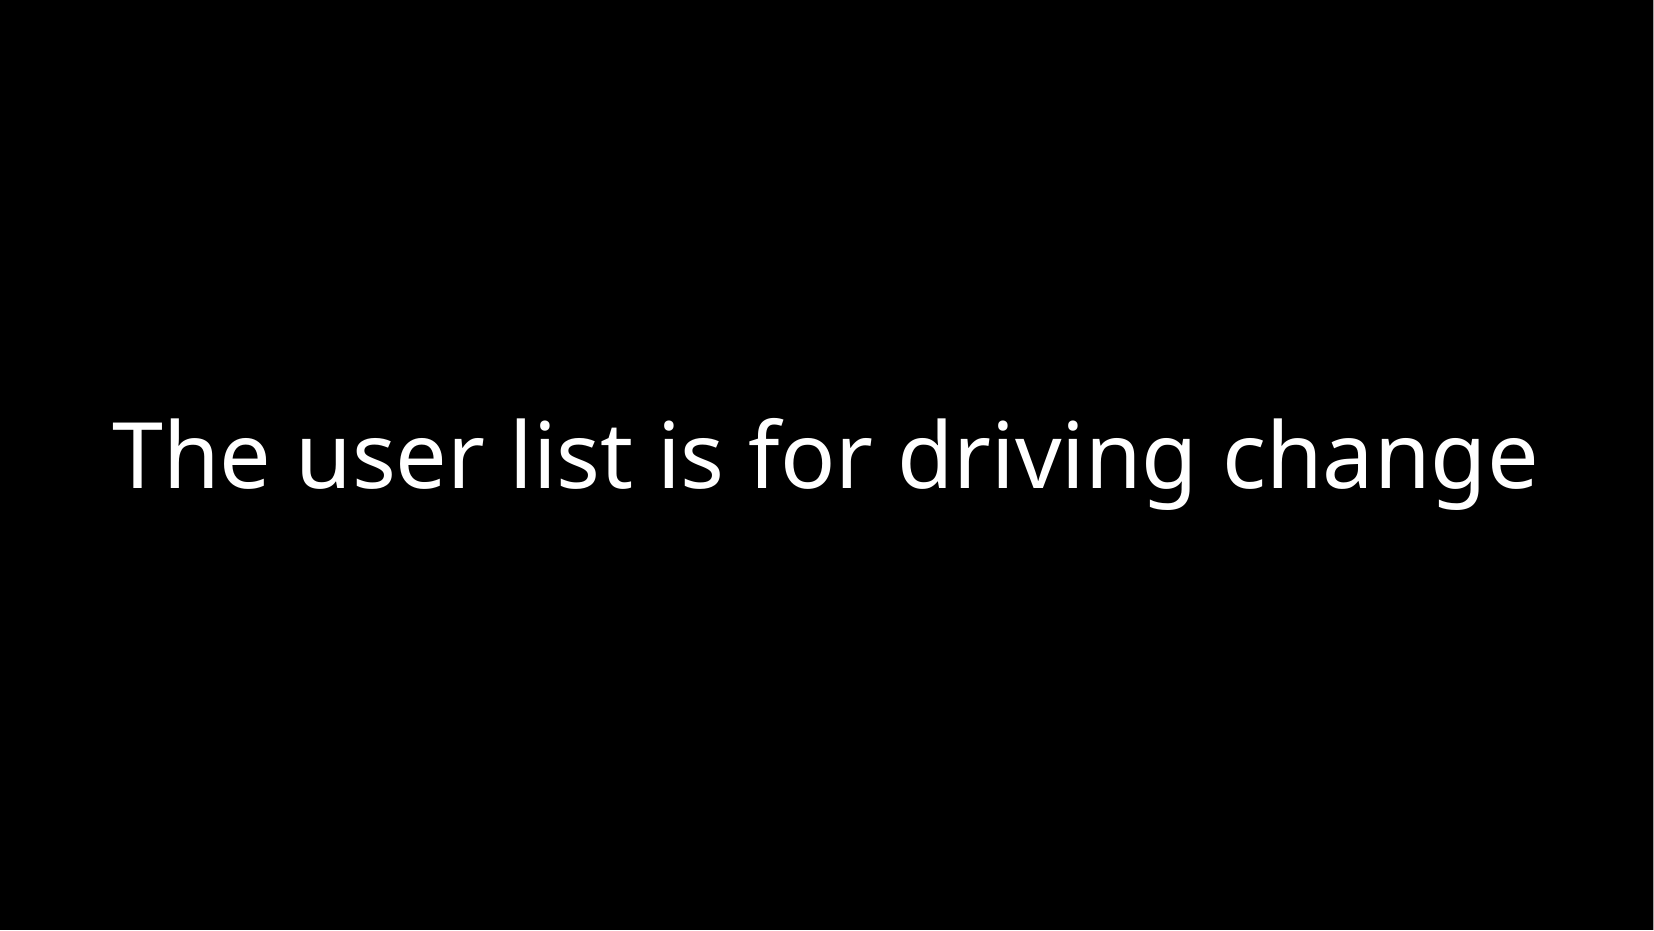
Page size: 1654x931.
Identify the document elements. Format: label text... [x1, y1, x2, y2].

title The user list is for driving change [82, 375, 1571, 531]
